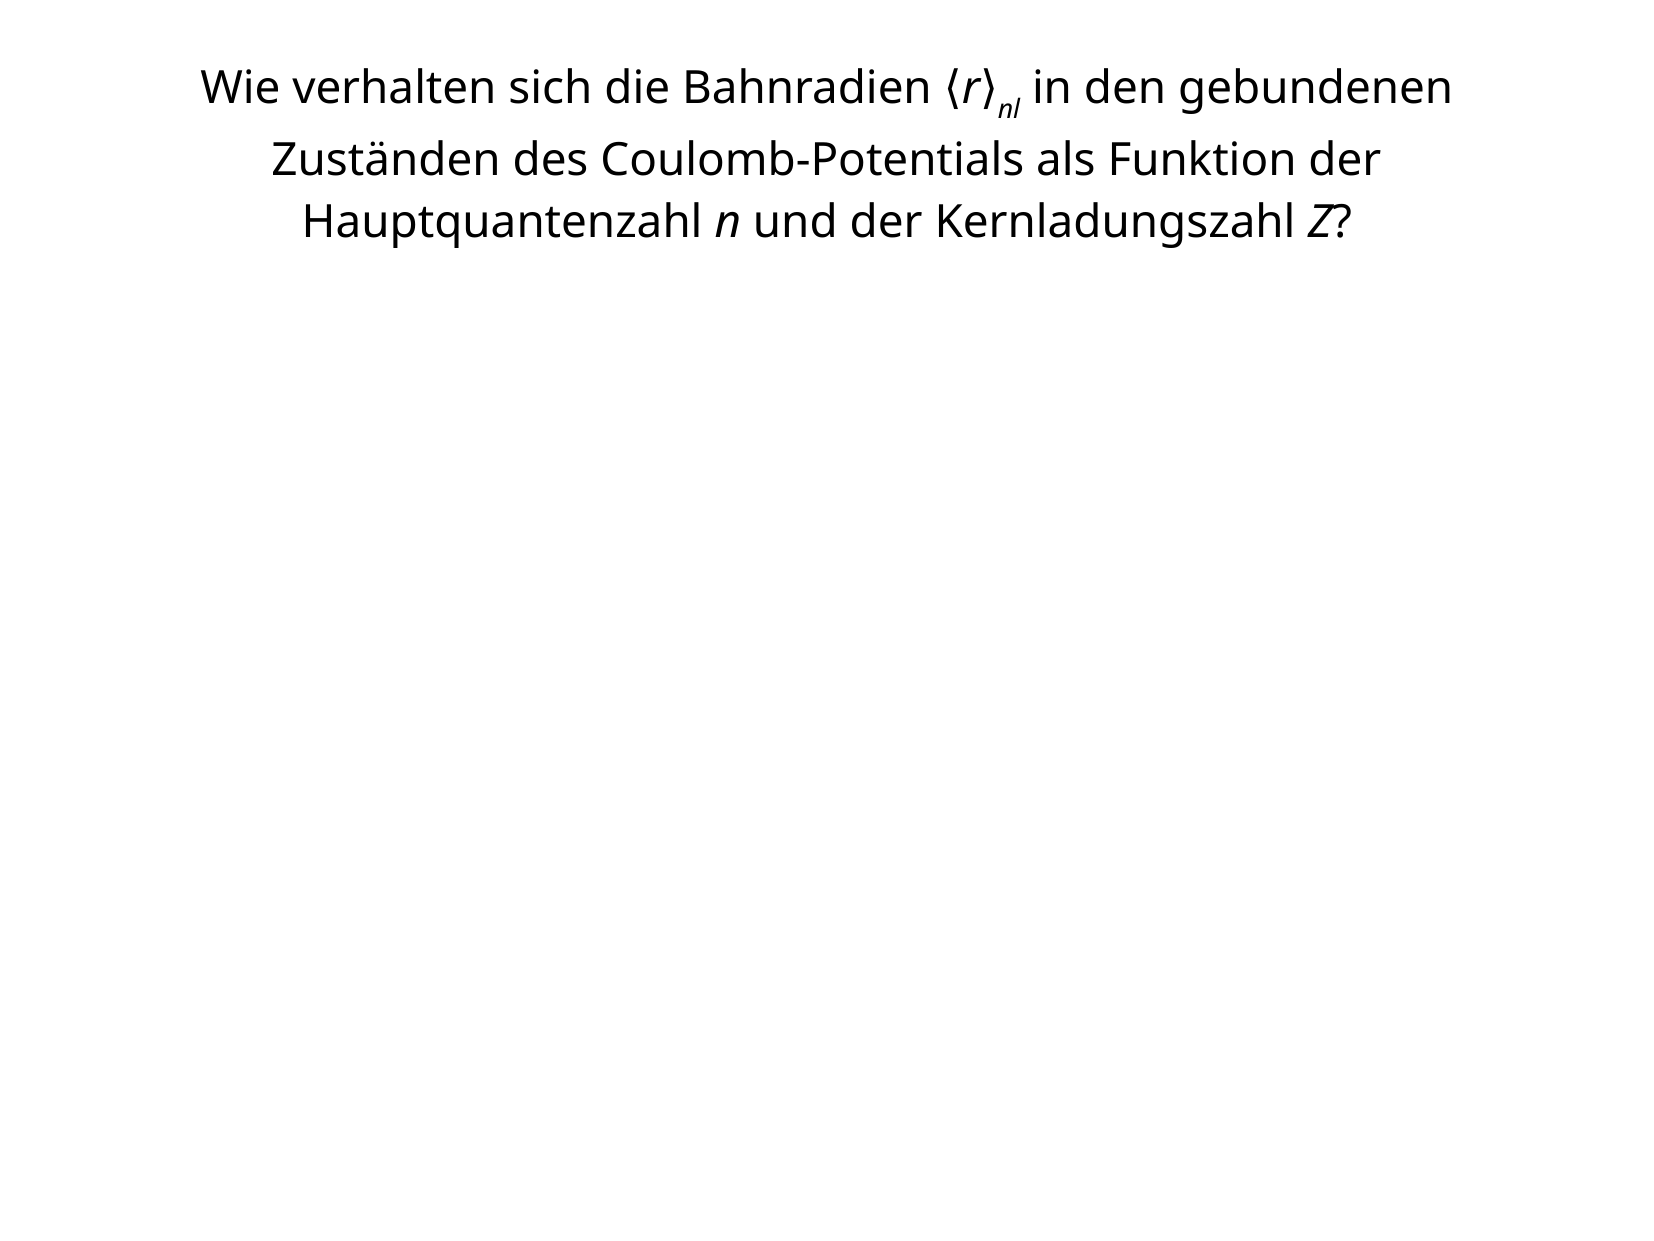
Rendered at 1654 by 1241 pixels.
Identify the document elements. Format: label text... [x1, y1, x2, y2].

title Wie verhalten sich die Bahnradien ⟨r⟩nl in den gebundenen Zuständen des Coulomb-Potentials als Funktion der Hauptquantenzahl n und der Kernladungszahl Z? [82, 49, 1571, 257]
